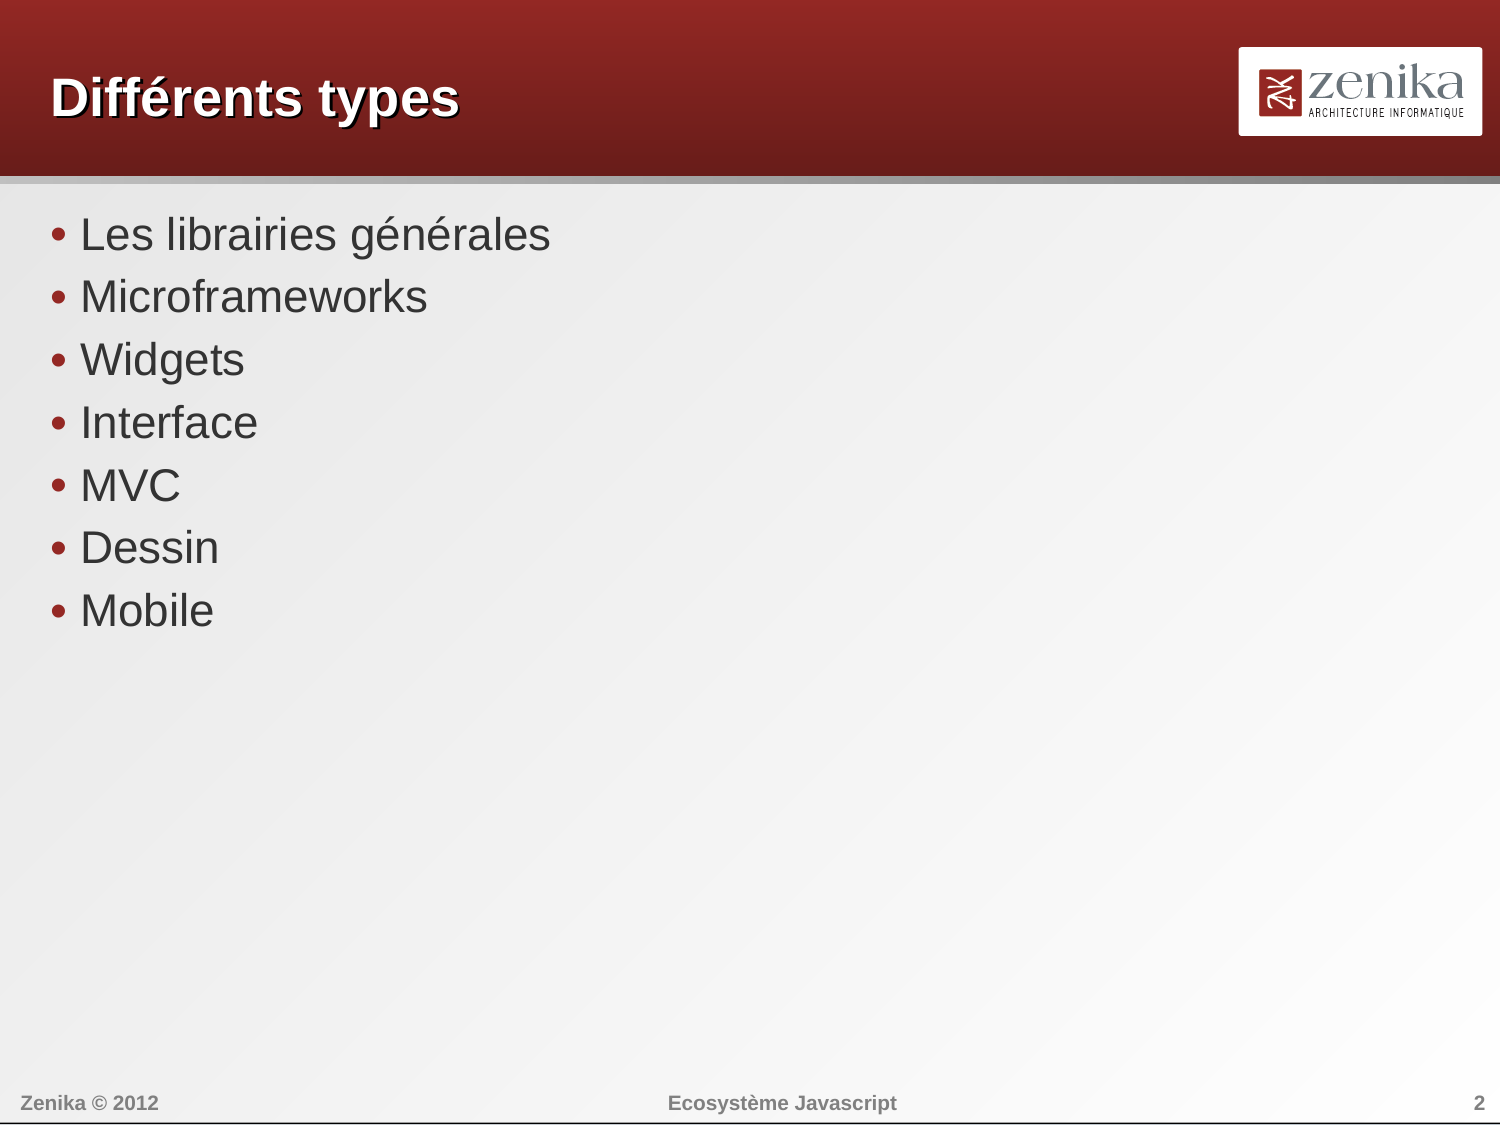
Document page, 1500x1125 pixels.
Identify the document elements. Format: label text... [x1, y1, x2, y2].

picture [1257, 58, 1464, 125]
title Différents types [50, 3, 1206, 192]
list Les librairies générales Microframeworks Widgets Interface MVC Dessin Mobile [50, 208, 1435, 862]
